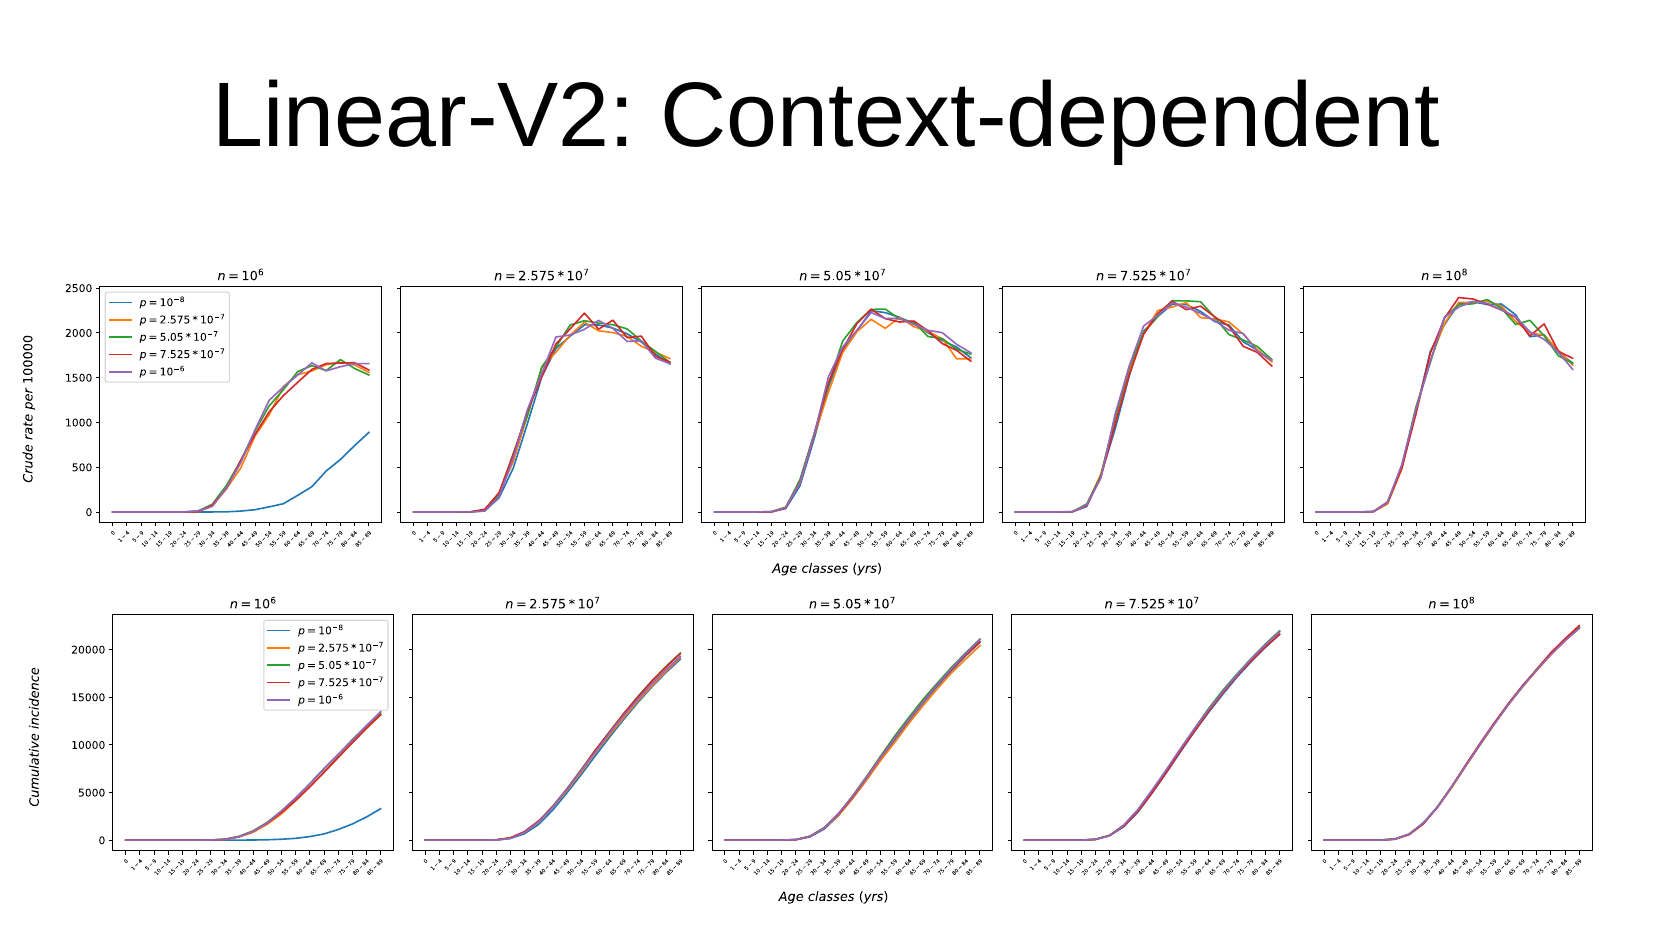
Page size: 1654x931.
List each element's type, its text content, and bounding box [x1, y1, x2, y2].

picture [0, 247, 1654, 911]
title Linear-V2: Context-dependent [82, 37, 1571, 193]
